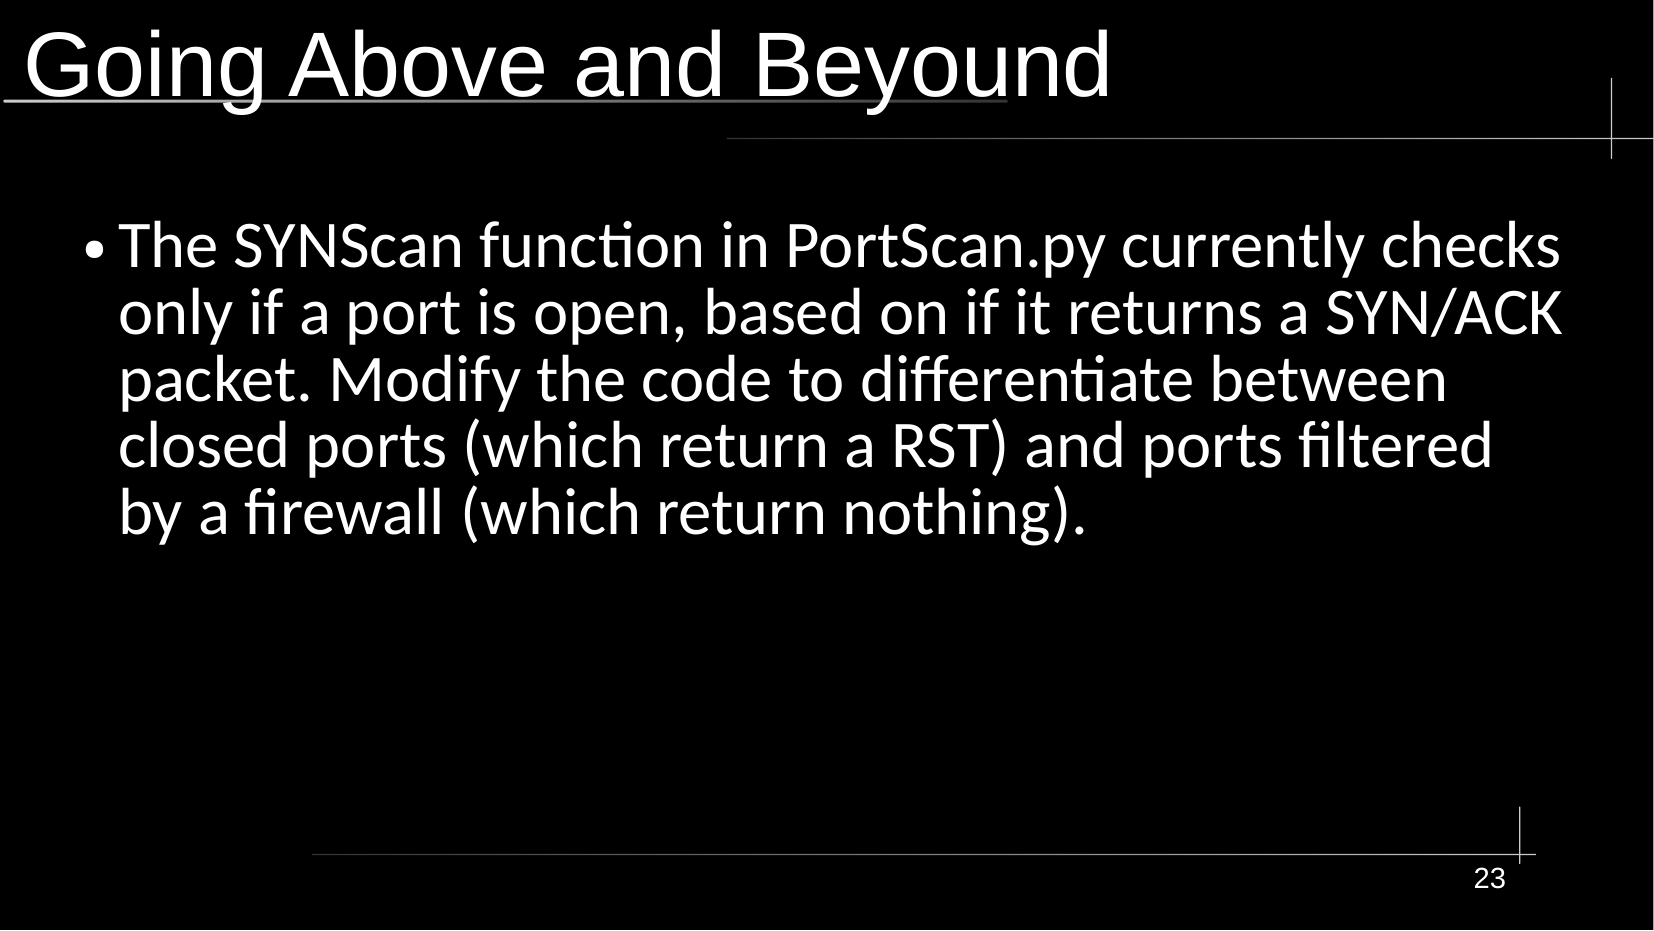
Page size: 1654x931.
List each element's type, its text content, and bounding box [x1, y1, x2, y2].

list The SYNScan function in PortScan.py currently checks only if a port is open, based on if it returns a SYN/ACK packet. Modify the code to differentiate between closed ports (which return a RST) and ports filtered by a firewall (which return nothing). [82, 217, 1571, 758]
title Going Above and Beyound [23, 11, 1589, 119]
